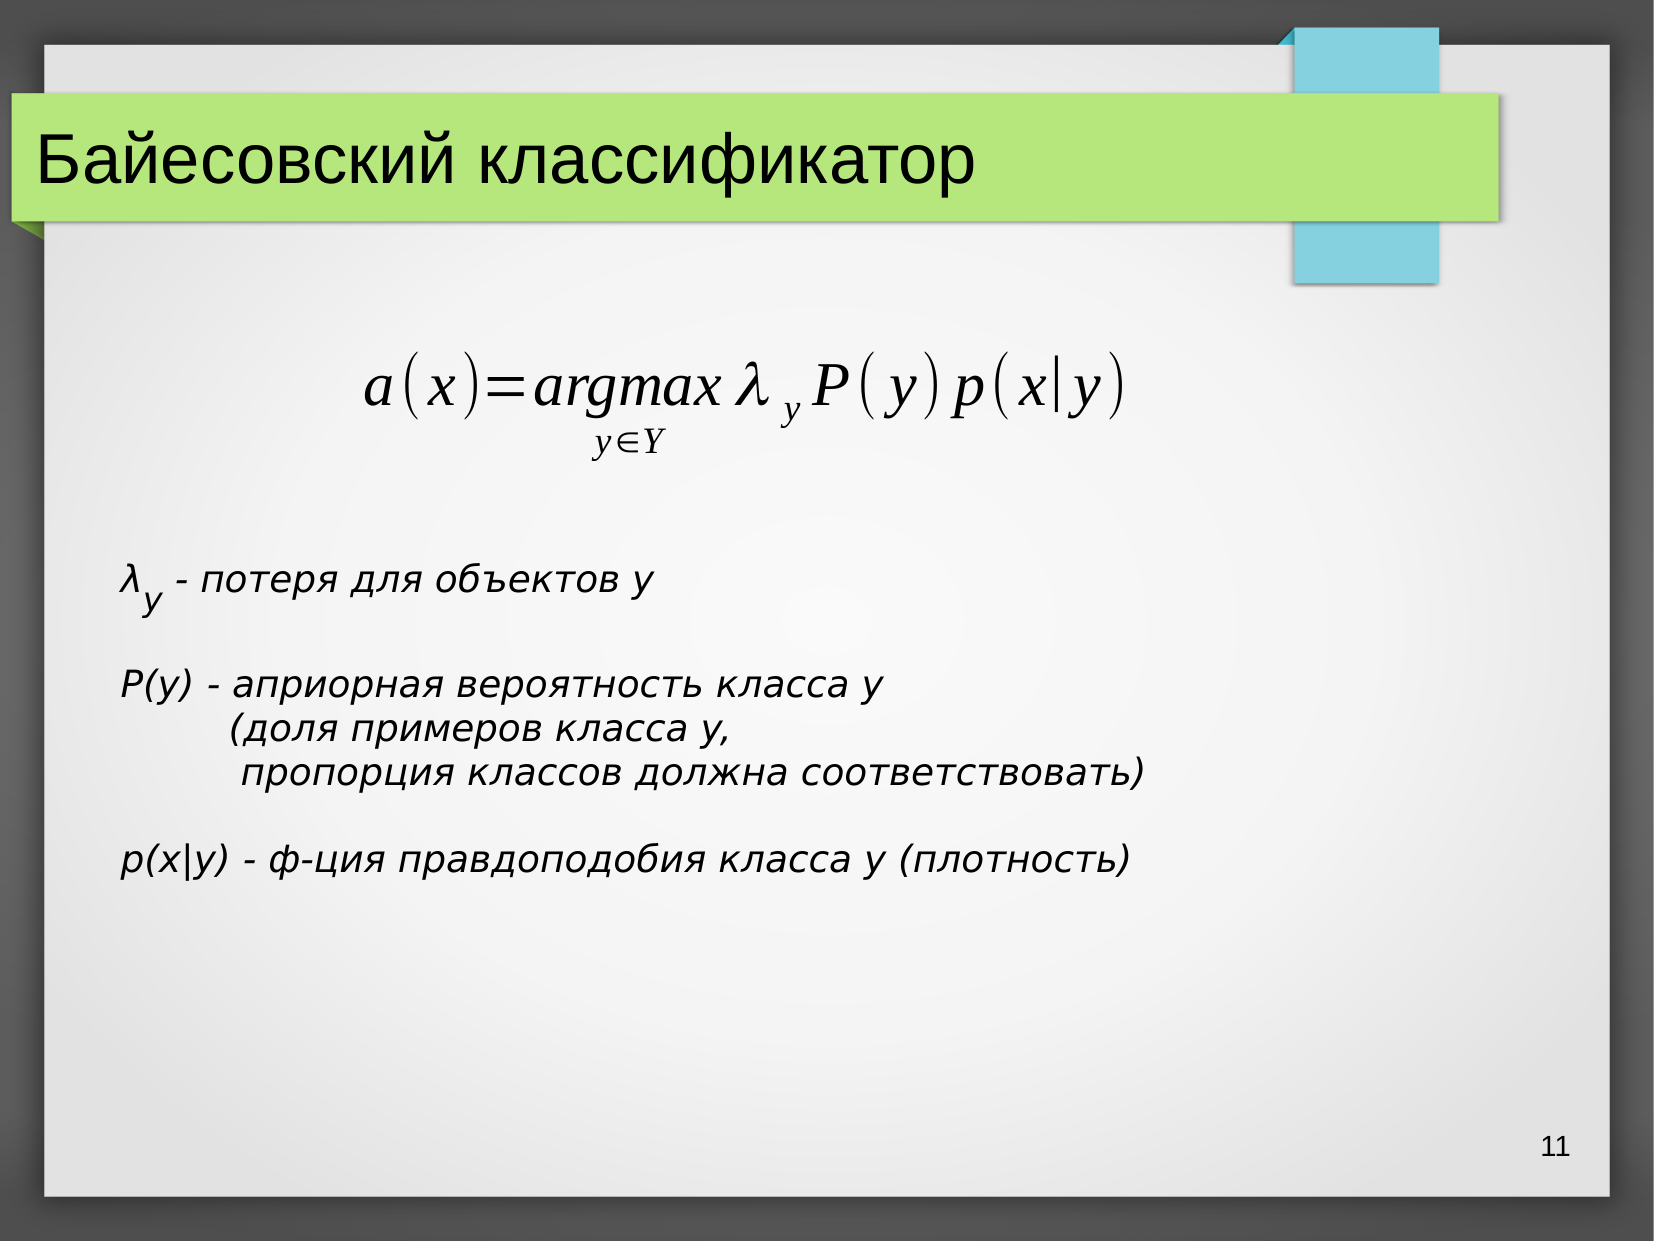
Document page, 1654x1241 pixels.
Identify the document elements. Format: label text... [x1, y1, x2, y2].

chart [356, 349, 1134, 461]
picture [0, 0, 1654, 1241]
title Байесовский классификатор [35, 118, 1489, 199]
text_box λy - потеря для объектов y P(y) - априорная вероятность класса y (доля примеров класса y, пропорция классов должна соответствовать) p(x|y) - ф-ция правдоподобия класса y (плотность) [105, 531, 1547, 1013]
